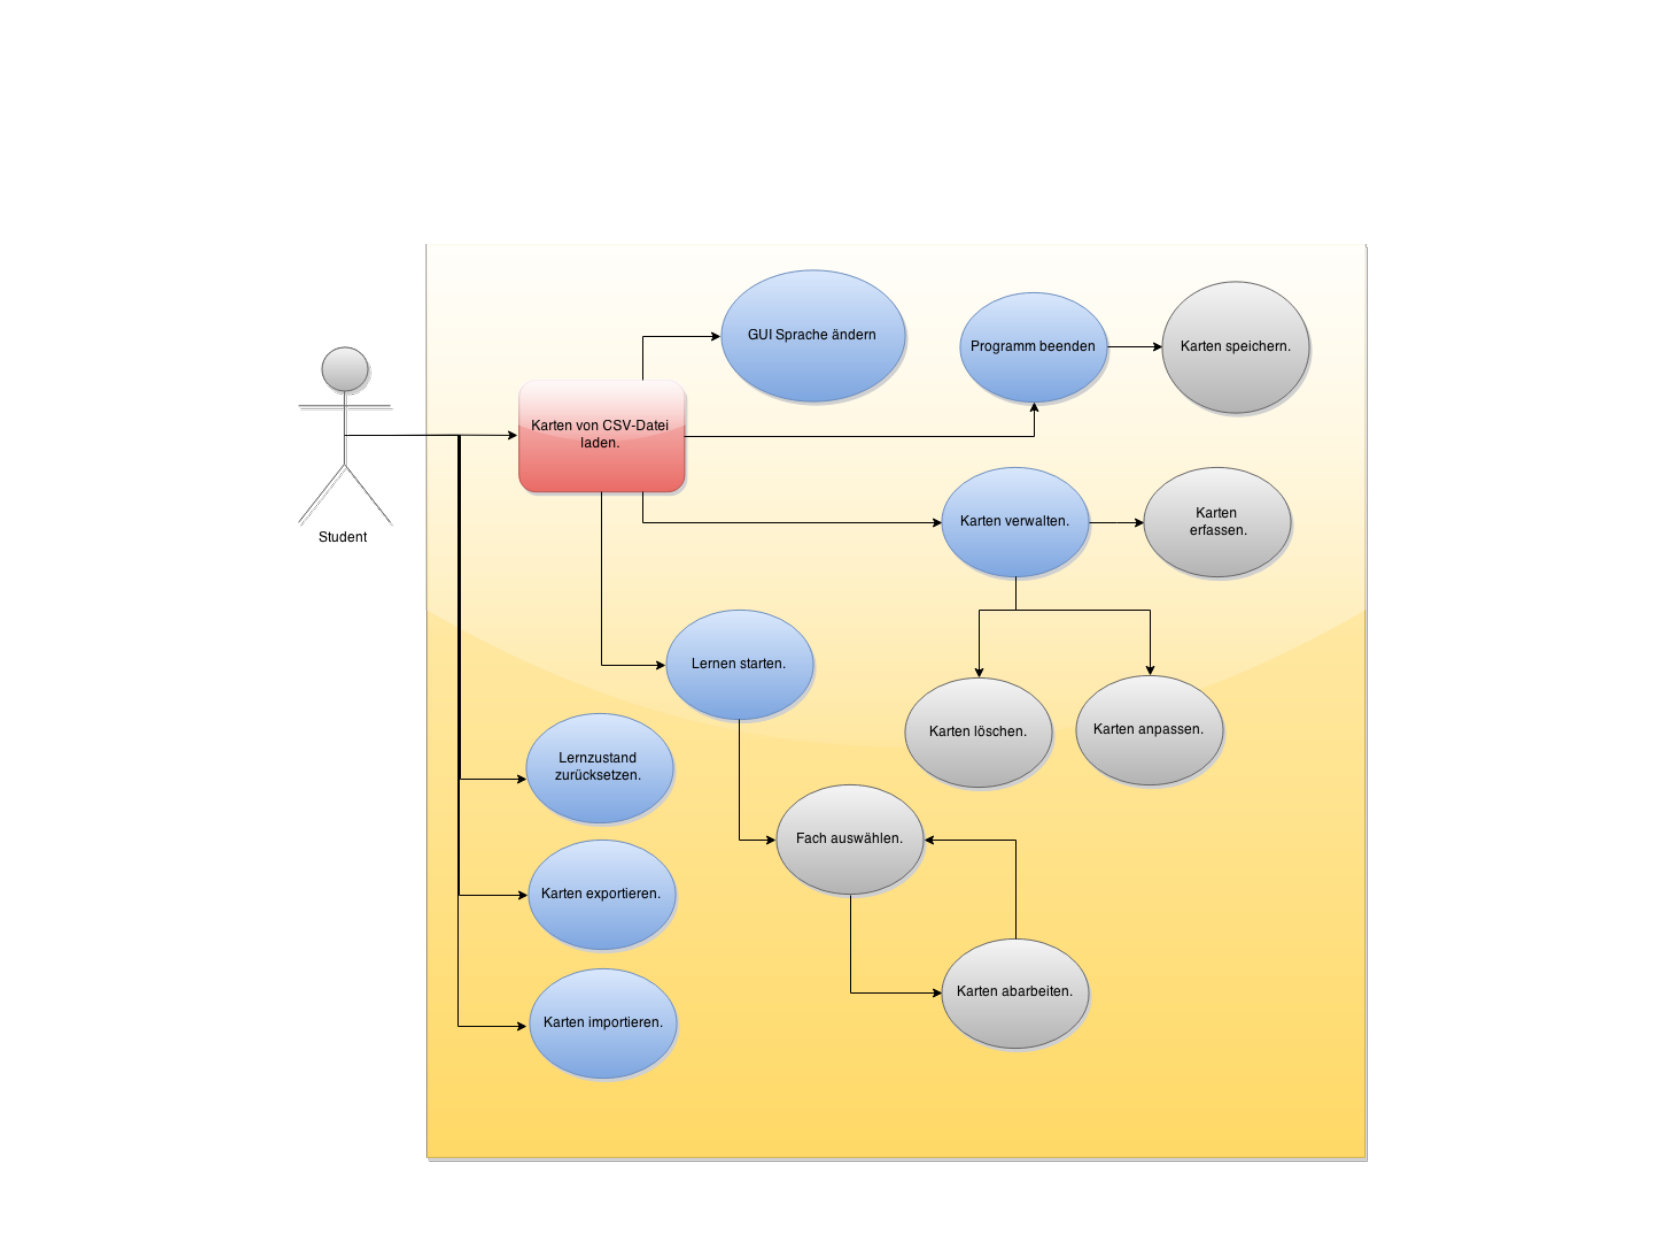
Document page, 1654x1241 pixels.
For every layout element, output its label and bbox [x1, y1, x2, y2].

picture [298, 244, 1369, 1165]
